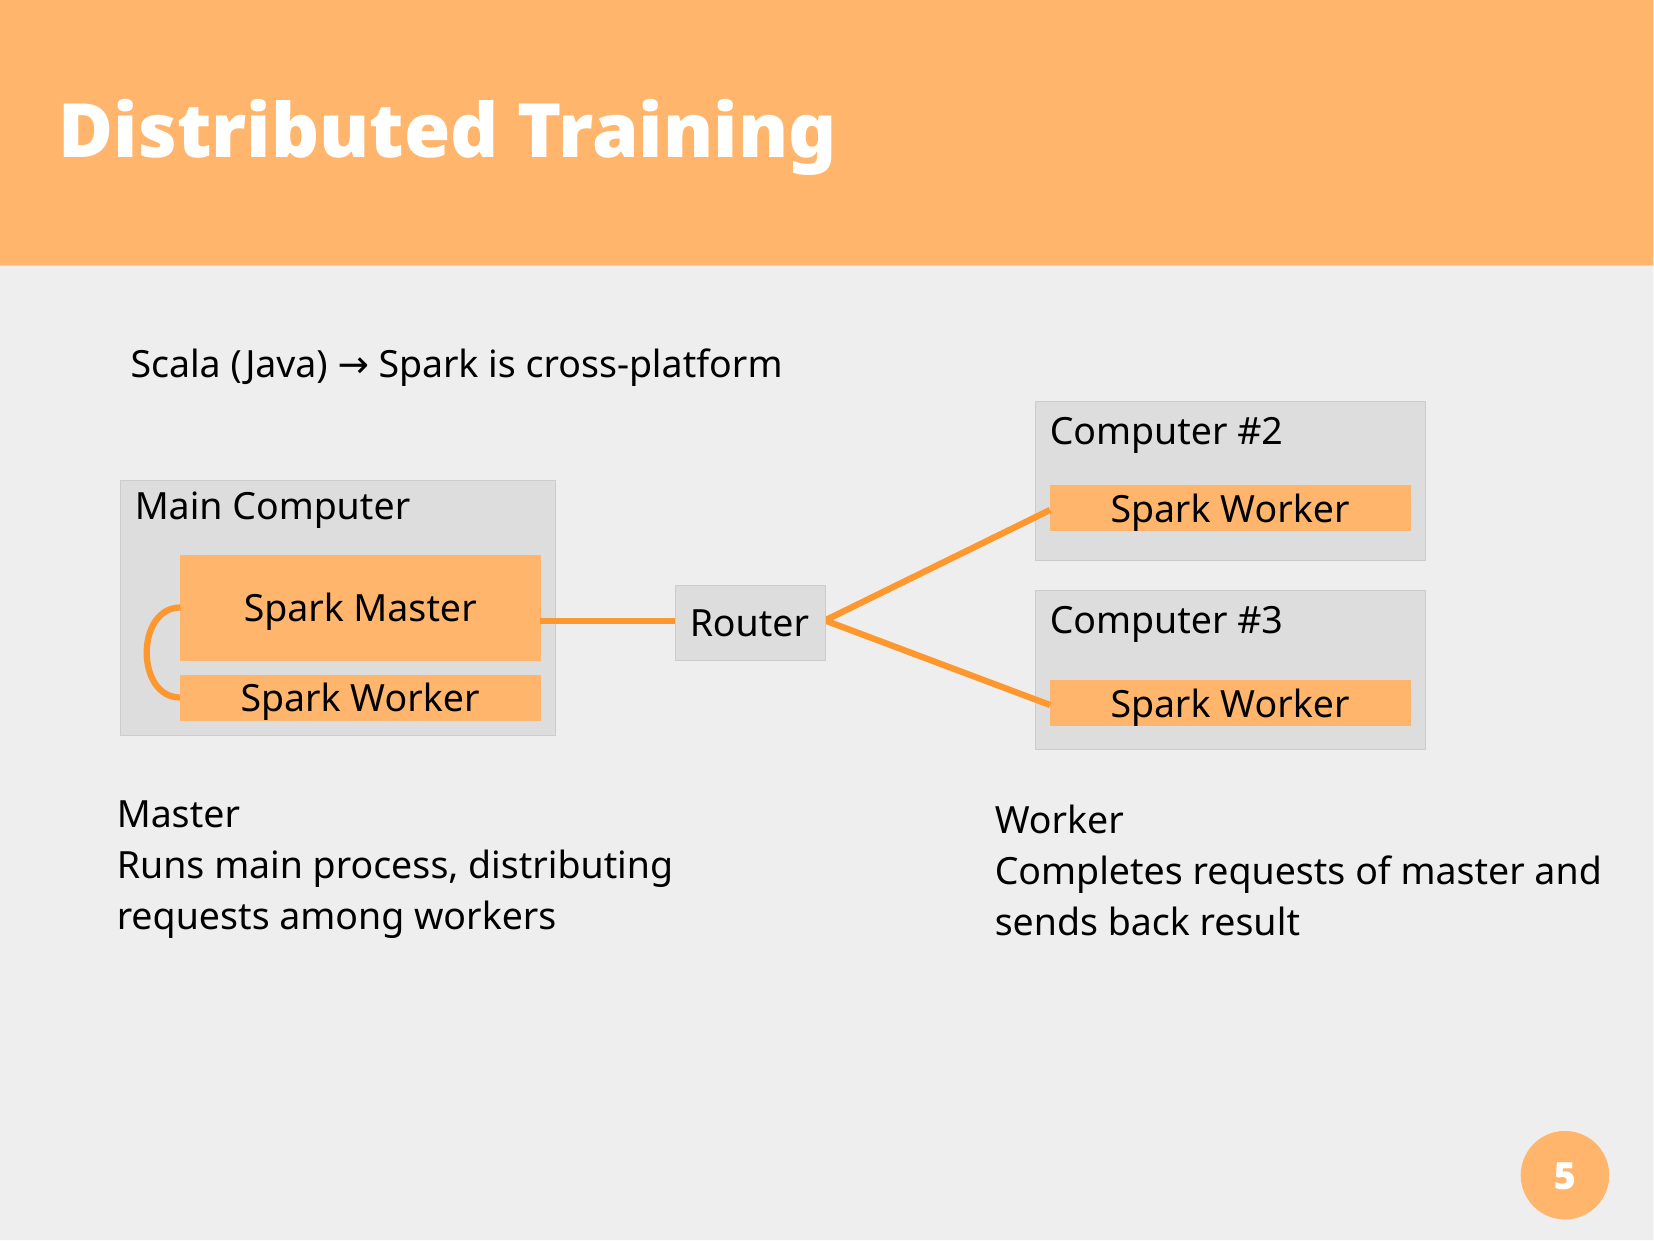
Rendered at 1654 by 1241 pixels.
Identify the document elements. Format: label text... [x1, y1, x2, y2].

text_box Main Computer [120, 480, 556, 736]
text_box Computer #3 [1035, 590, 1426, 750]
text_box Router [675, 585, 826, 661]
text_box Spark Master [180, 555, 541, 661]
text_box Spark Worker [180, 675, 541, 721]
text_box Scala (Java) → Spark is cross-platform [115, 330, 973, 391]
text_box Worker Completes requests of master and sends back result [979, 785, 1627, 932]
text_box Master Runs main process, distributing requests among workers [102, 780, 750, 969]
text_box Spark Worker [1050, 485, 1411, 531]
text_box Computer #2 [1035, 401, 1426, 561]
title Distributed Training [59, 49, 1595, 207]
text_box Spark Worker [1050, 680, 1411, 726]
